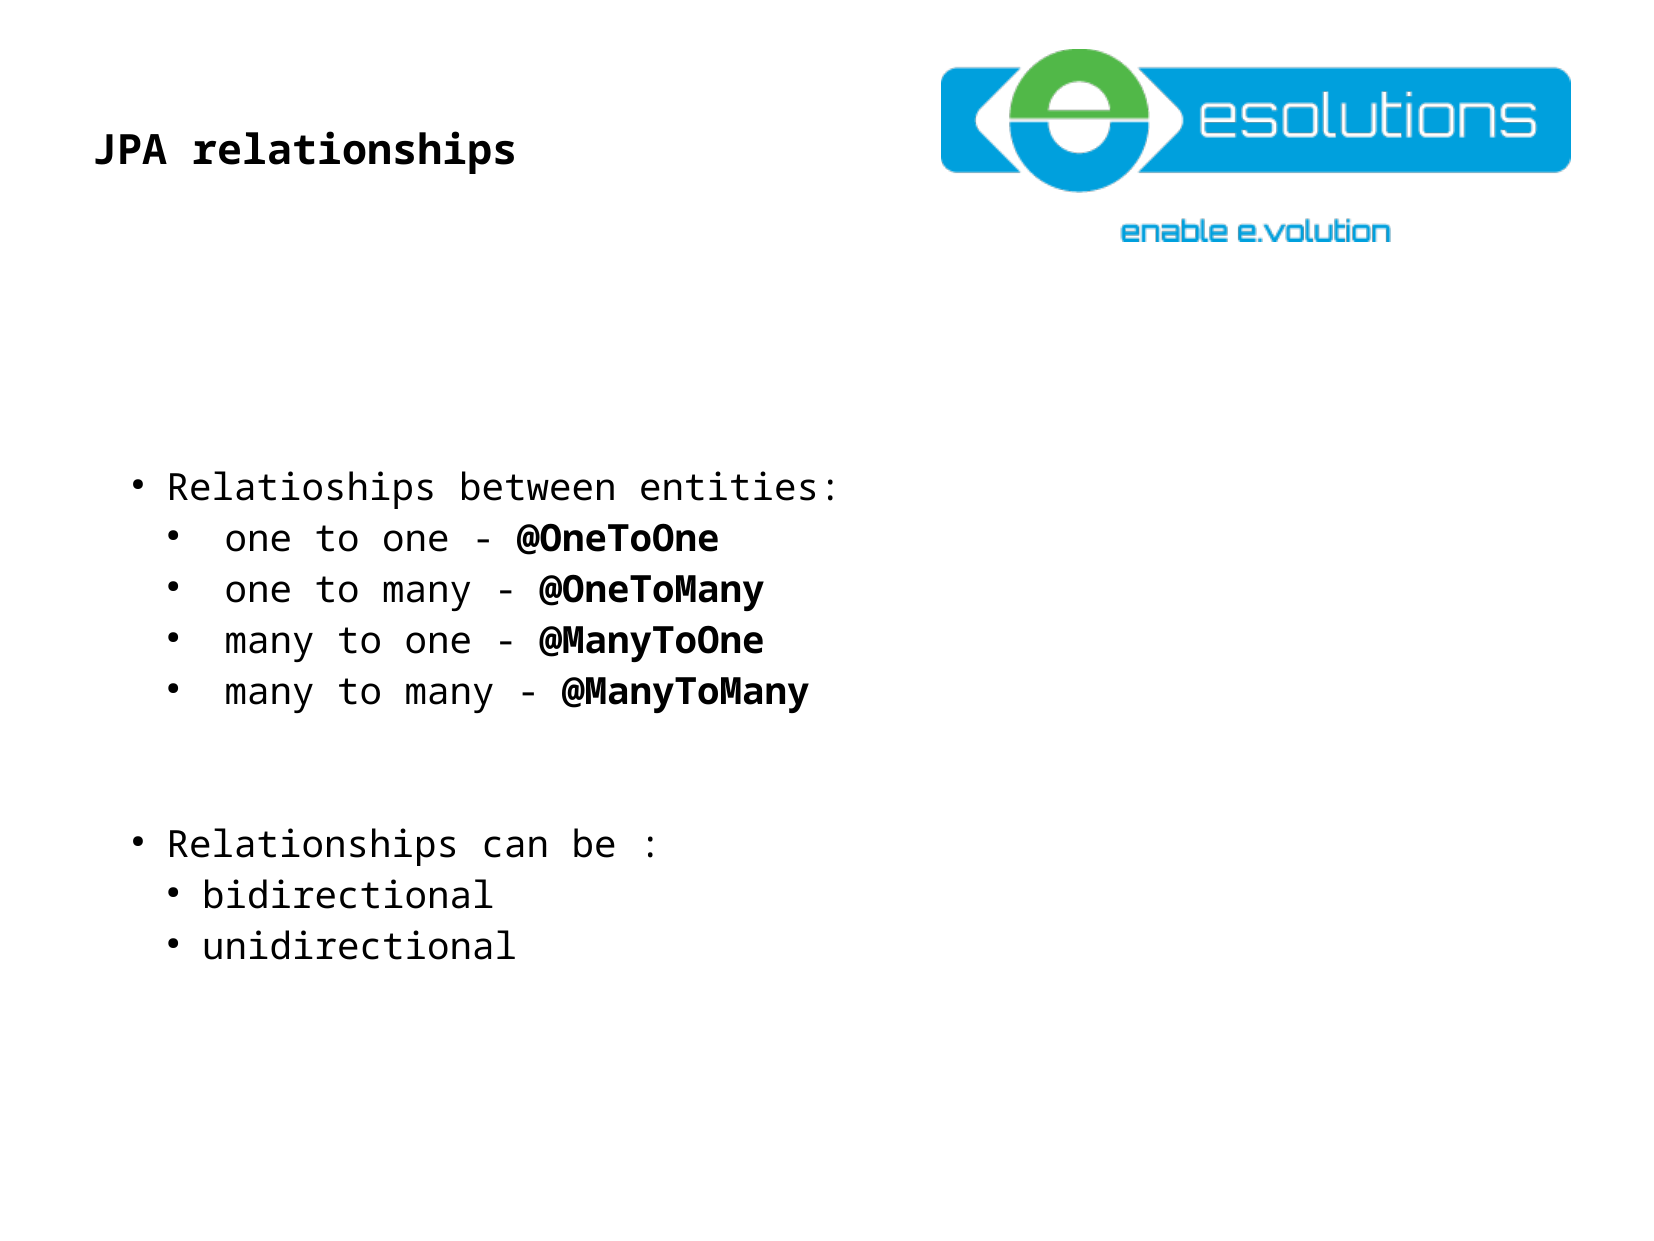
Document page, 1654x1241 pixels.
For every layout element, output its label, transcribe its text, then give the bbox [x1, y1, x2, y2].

picture [1242, 103, 1277, 137]
picture [1501, 103, 1537, 137]
picture [1146, 228, 1155, 242]
picture [1213, 228, 1224, 232]
picture [1356, 228, 1367, 238]
picture [1419, 103, 1454, 137]
picture [941, 49, 1571, 242]
picture [1201, 103, 1236, 137]
picture [1185, 228, 1195, 238]
title JPA relationships [92, 56, 916, 240]
picture [1460, 103, 1495, 137]
picture [1283, 103, 1318, 137]
picture [1376, 228, 1386, 242]
text_box Relatioships between entities: one to one - @OneToOne one to many - @OneToMany many to one - @ManyToOne many to many - @ManyToMany Relationships can be : bidirectional unidirectional [95, 269, 1584, 1213]
picture [1382, 92, 1401, 137]
picture [1126, 228, 1136, 232]
picture [1341, 103, 1377, 137]
picture [1406, 103, 1412, 137]
picture [1323, 92, 1335, 137]
picture [1242, 228, 1252, 232]
